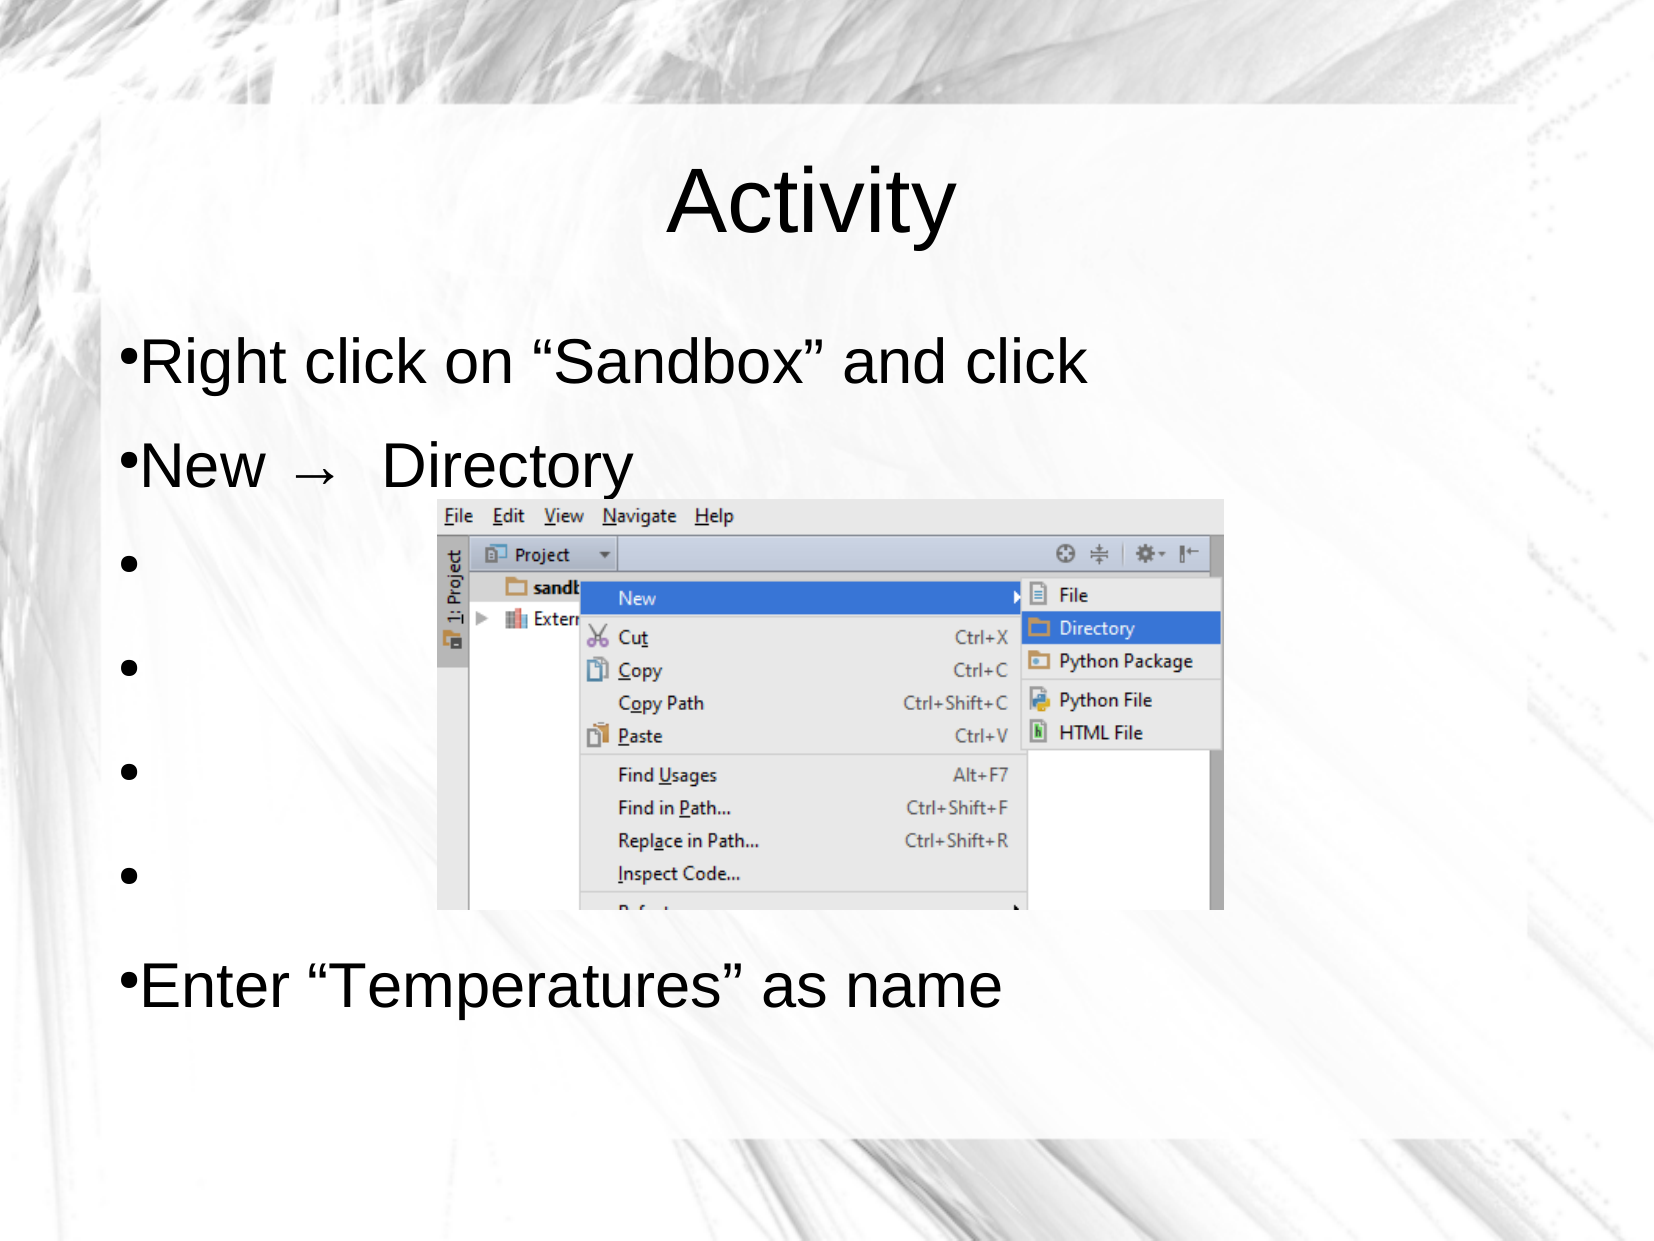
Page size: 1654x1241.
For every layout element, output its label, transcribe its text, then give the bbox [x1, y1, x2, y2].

title Activity [118, 112, 1506, 281]
picture [437, 499, 1224, 911]
list Right click on “Sandbox” and click New → Directory Enter “Temperatures” as name [118, 319, 1571, 1021]
